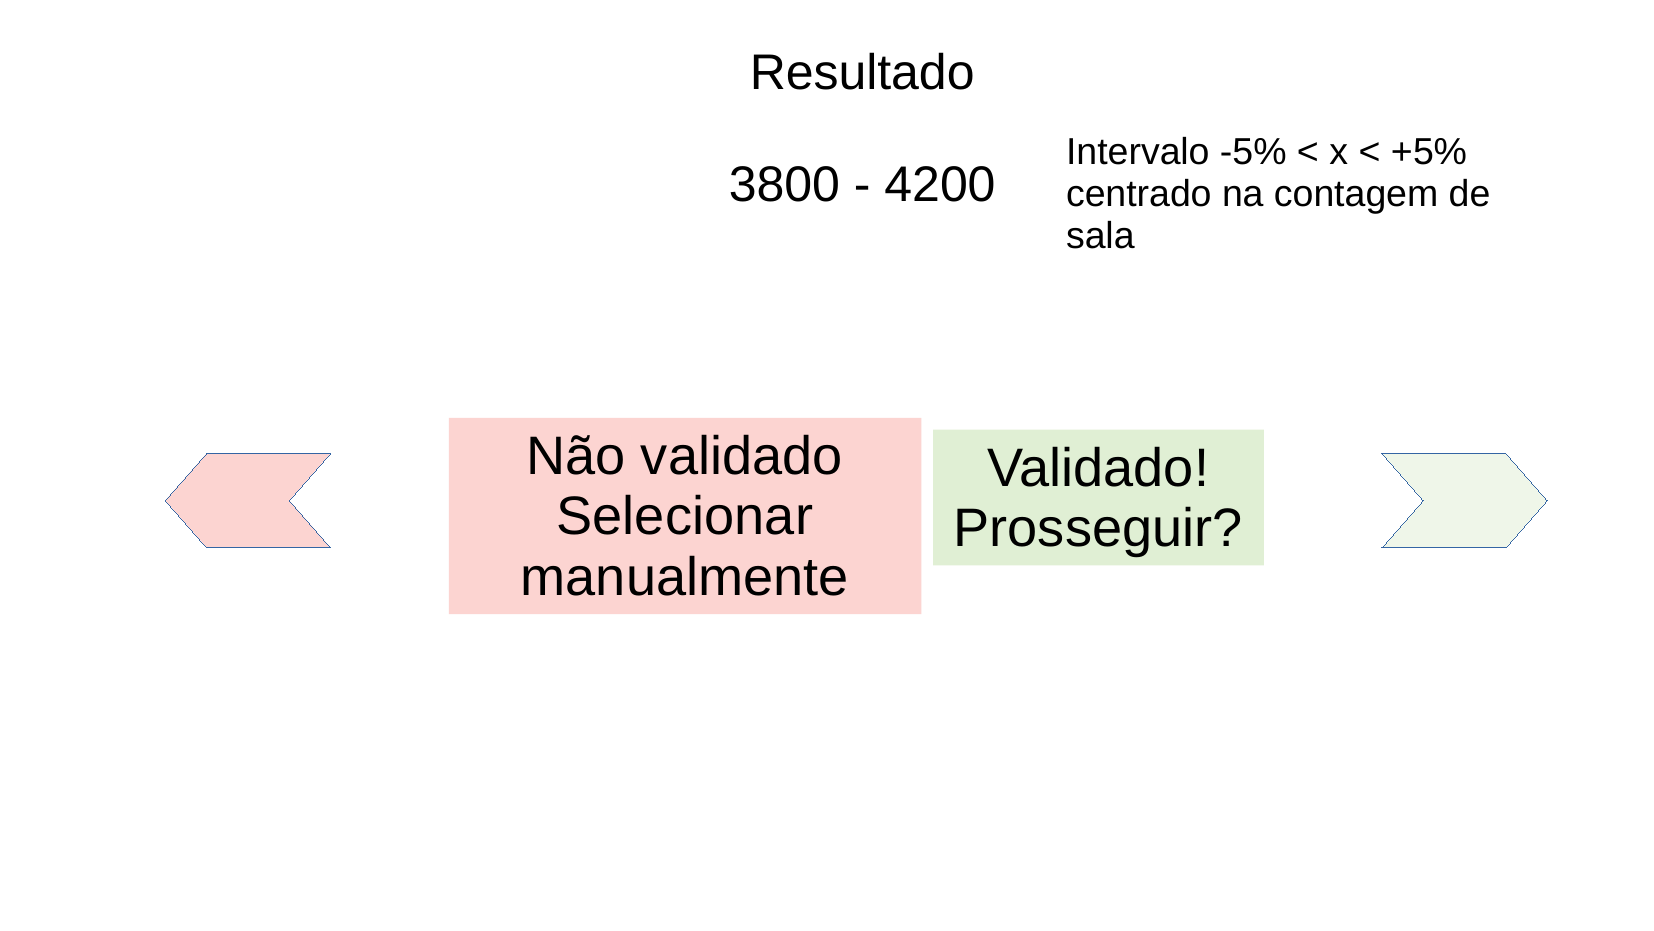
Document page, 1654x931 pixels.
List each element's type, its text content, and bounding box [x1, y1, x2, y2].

text_box Não validado Selecionar manualmente [448, 417, 922, 615]
text_box Intervalo -5% < x < +5% centrado na contagem de sala [1051, 123, 1524, 306]
text_box [165, 453, 331, 548]
text_box Validado! Prosseguir? [933, 429, 1264, 566]
text_box Resultado 3800 - 4200 [590, 36, 1134, 219]
text_box [1381, 453, 1548, 548]
